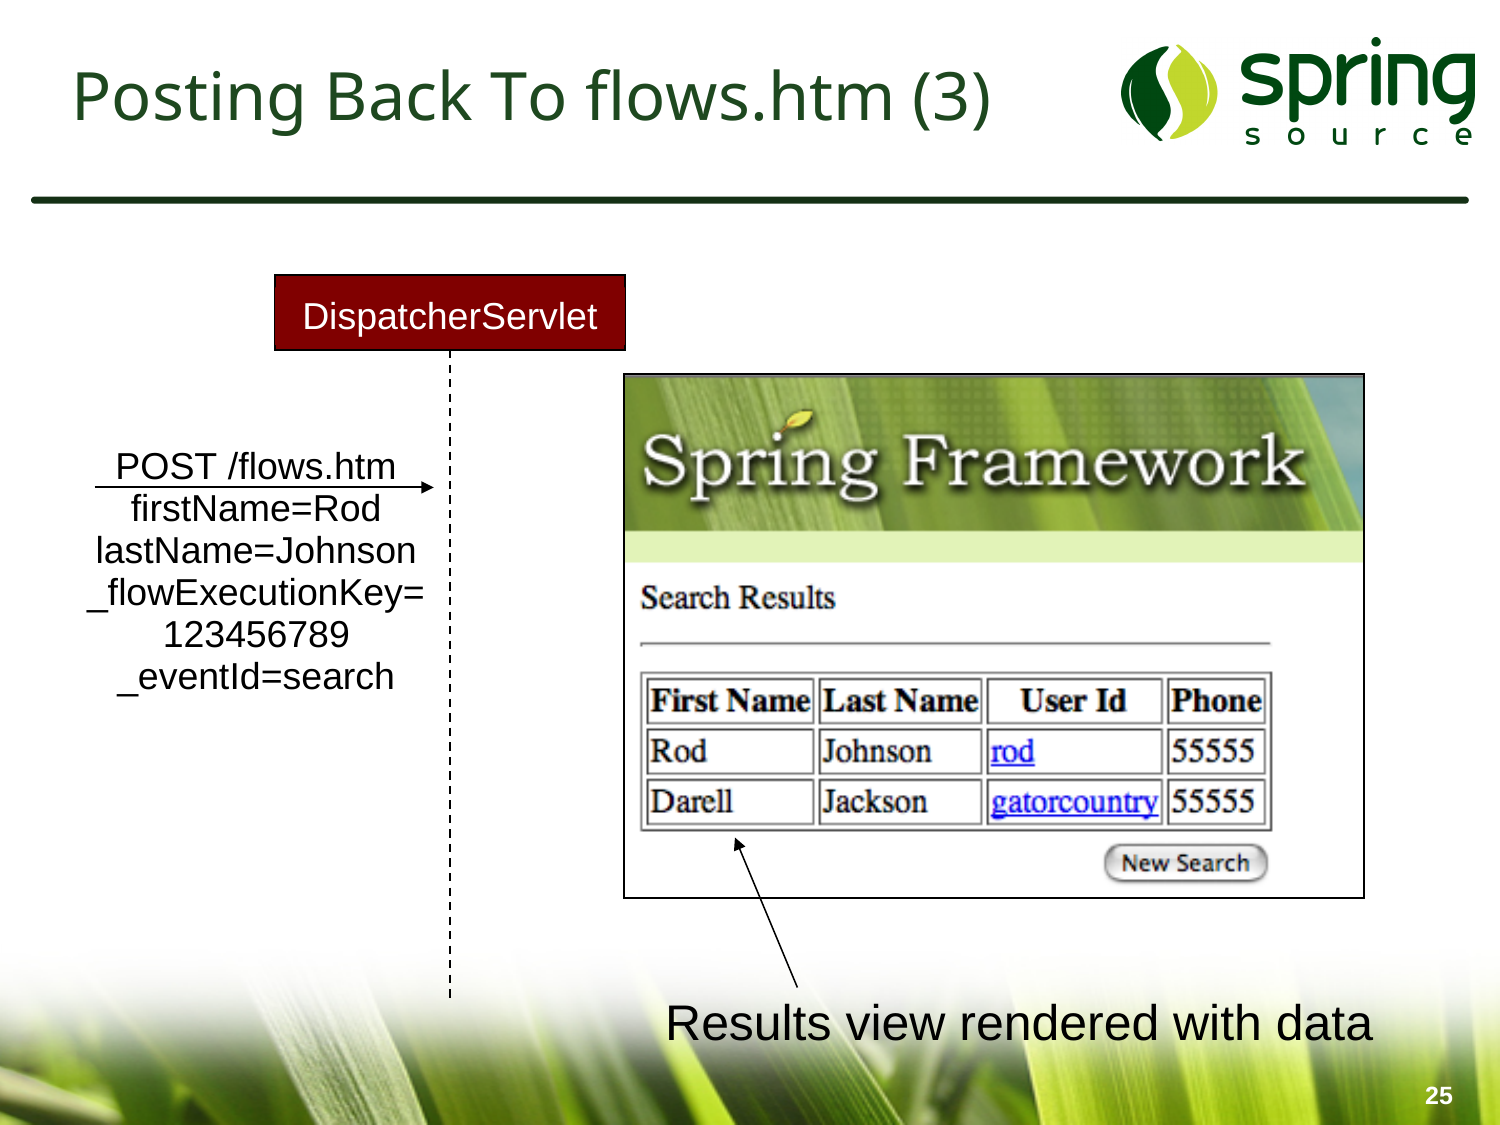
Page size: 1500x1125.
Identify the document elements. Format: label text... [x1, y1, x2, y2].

text_box POST /flows.htm firstName=Rod lastName=Johnson _flowExecutionKey= 123456789 _eventId=search [62, 437, 450, 747]
text_box [275, 345, 625, 351]
text_box Results view rendered with data [650, 987, 1389, 1059]
picture [624, 375, 1363, 897]
text_box DispatcherServlet [275, 287, 625, 345]
picture [1121, 37, 1475, 145]
picture [0, 944, 1500, 1125]
title Posting Back To flows.htm (3) [56, 5, 1089, 184]
text_box [275, 275, 625, 287]
